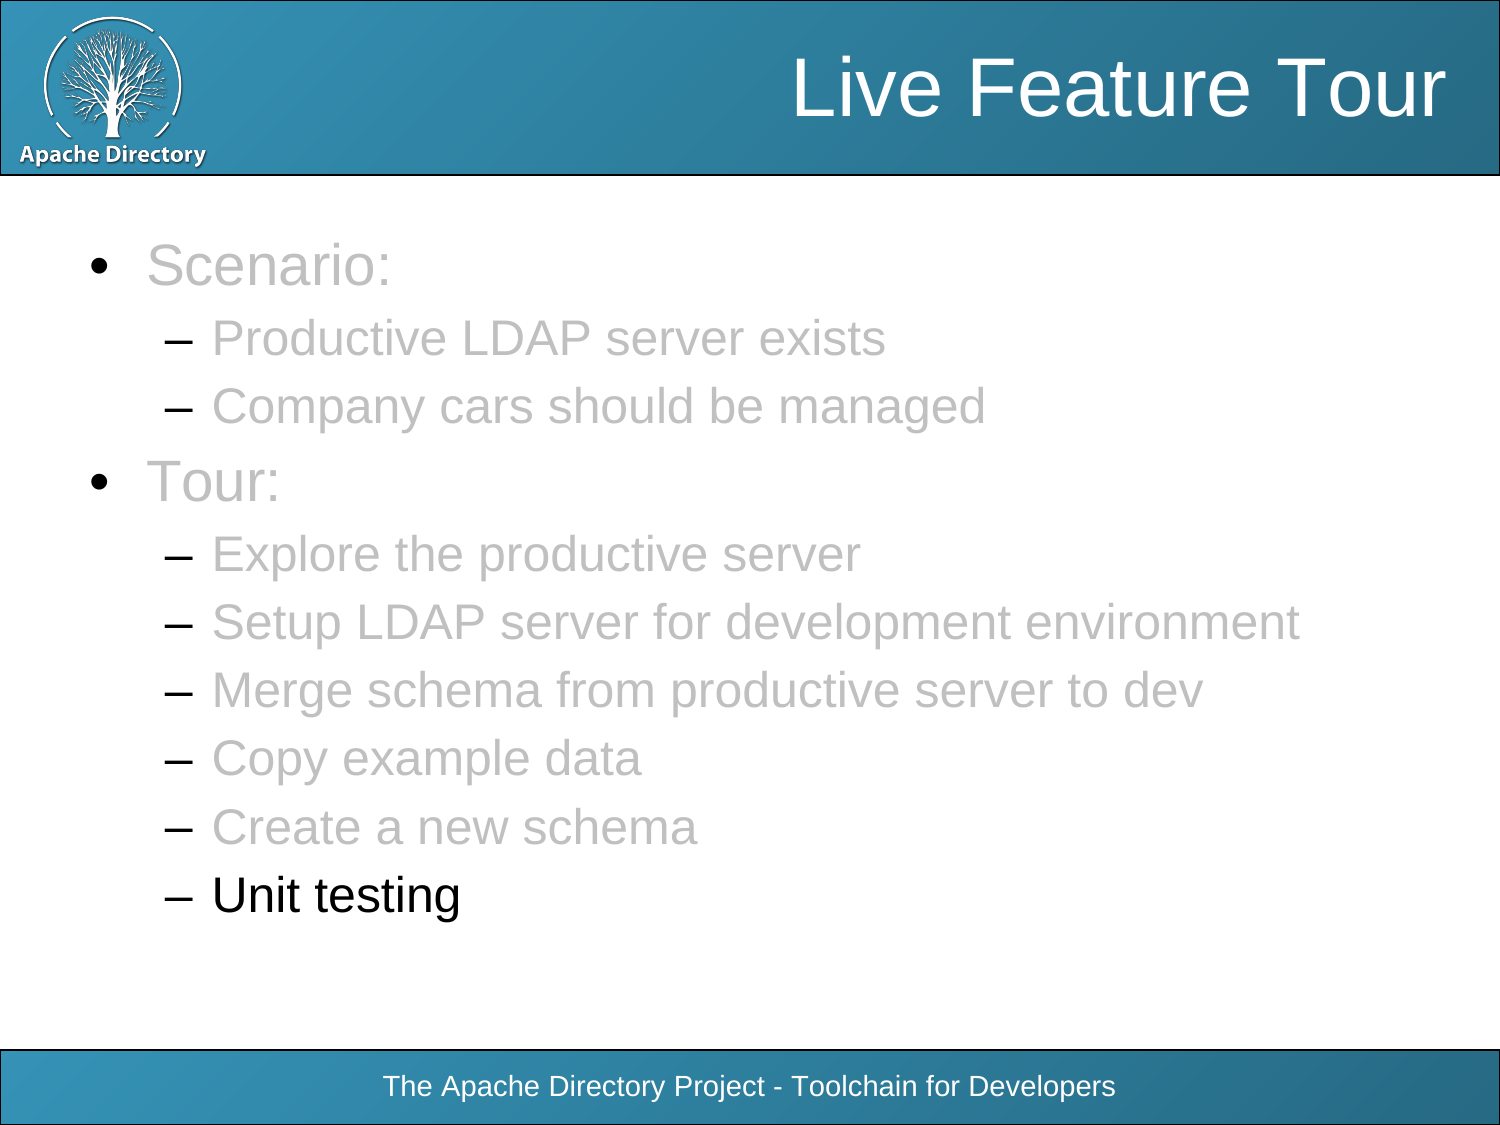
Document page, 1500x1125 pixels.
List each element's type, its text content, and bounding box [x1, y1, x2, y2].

picture [12, 12, 213, 173]
list Scenario: Productive LDAP server exists Company cars should be managed Tour: Explore the productive server Setup LDAP server for development environment Merge schema from productive server to dev Copy example data Create a new schema Unit testing [75, 224, 1426, 1013]
title Live Feature Tour [237, 12, 1463, 163]
